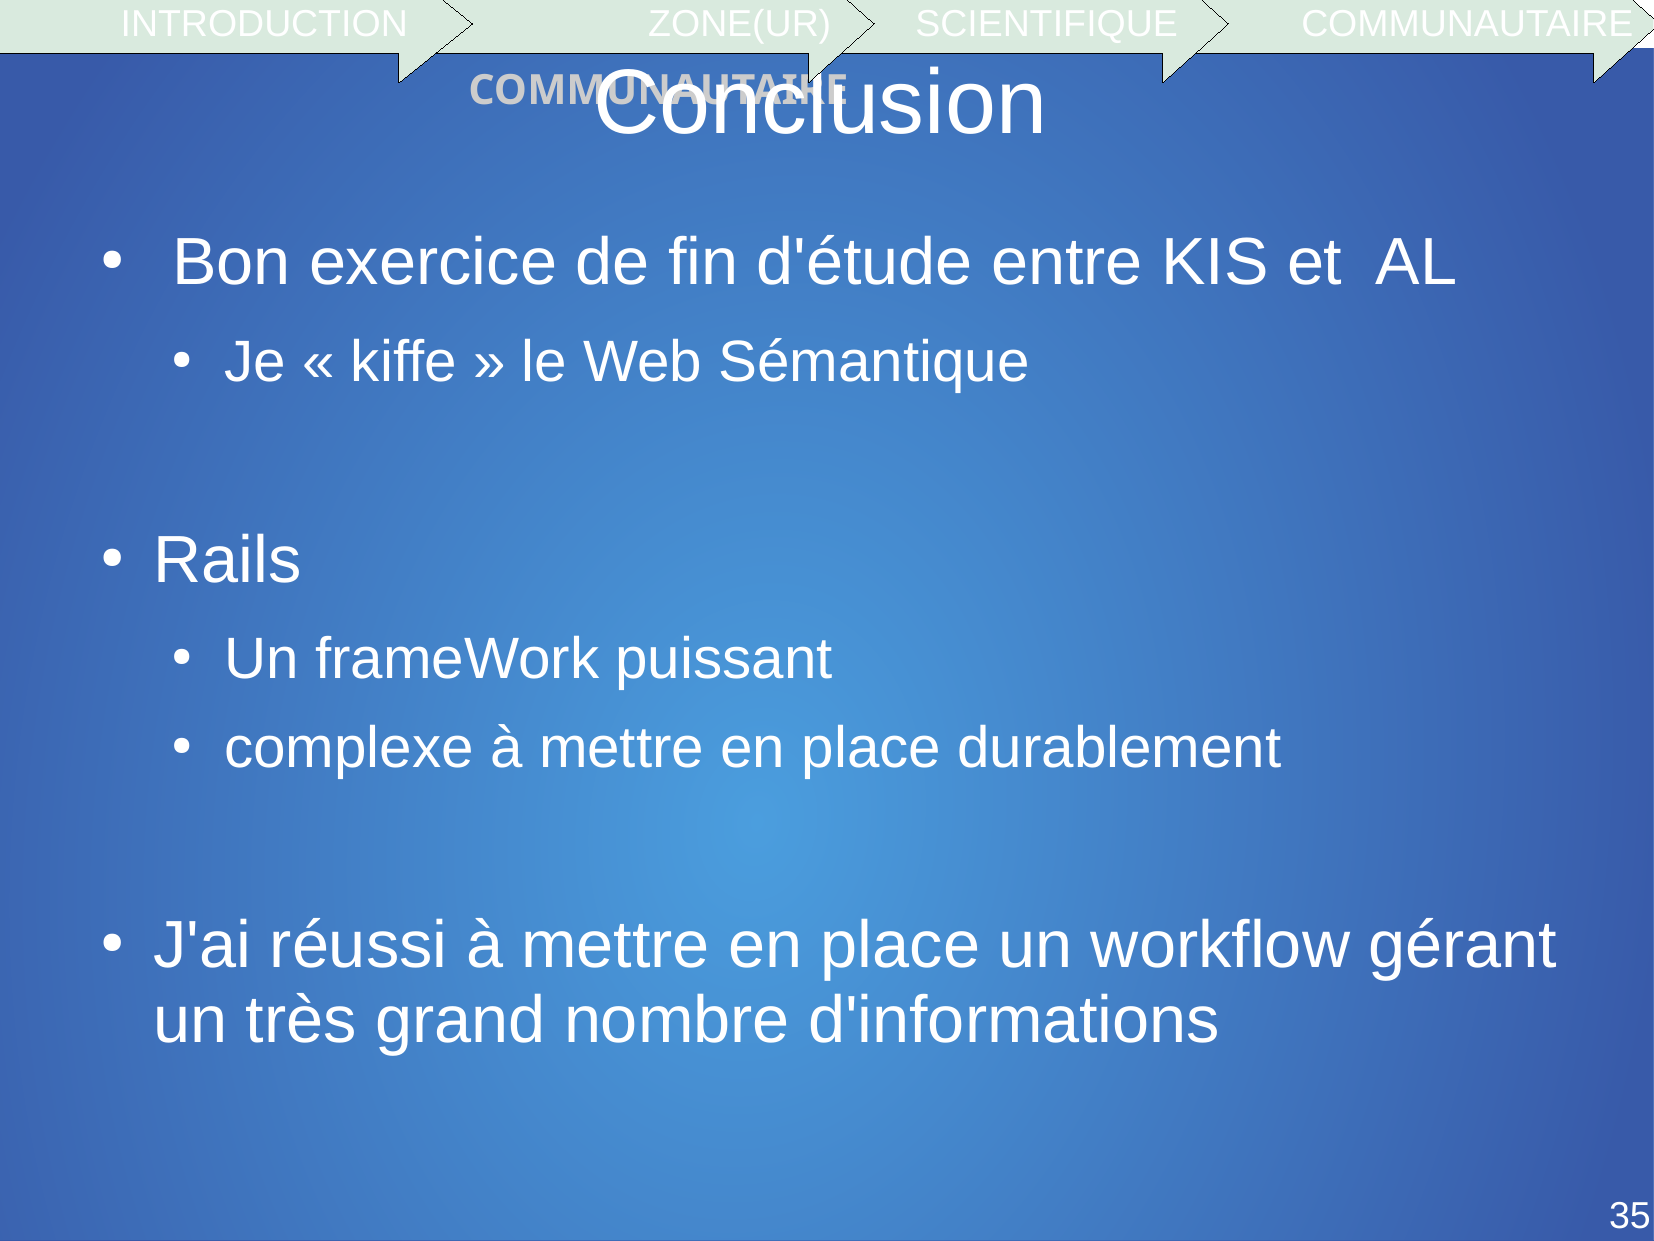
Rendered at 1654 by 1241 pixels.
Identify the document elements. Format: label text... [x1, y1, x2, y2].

text_box COMMUNAUTAIRE [1196, 0, 1654, 83]
list Bon exercice de fin d'étude entre KIS et AL Je « kiffe » le Web Sémantique Rails Un frameWork puissant complexe à mettre en place durablement J'ai réussi à mettre en place un workflow gérant un très grand nombre d'informations [82, 224, 1619, 1182]
text_box SCIENTIFIQUE [842, 0, 1229, 83]
text_box ZONE(UR) [436, 0, 875, 83]
title Conclusion [23, 54, 1619, 154]
picture [0, 48, 1654, 1241]
text_box INTRODUCTION [0, 0, 473, 83]
